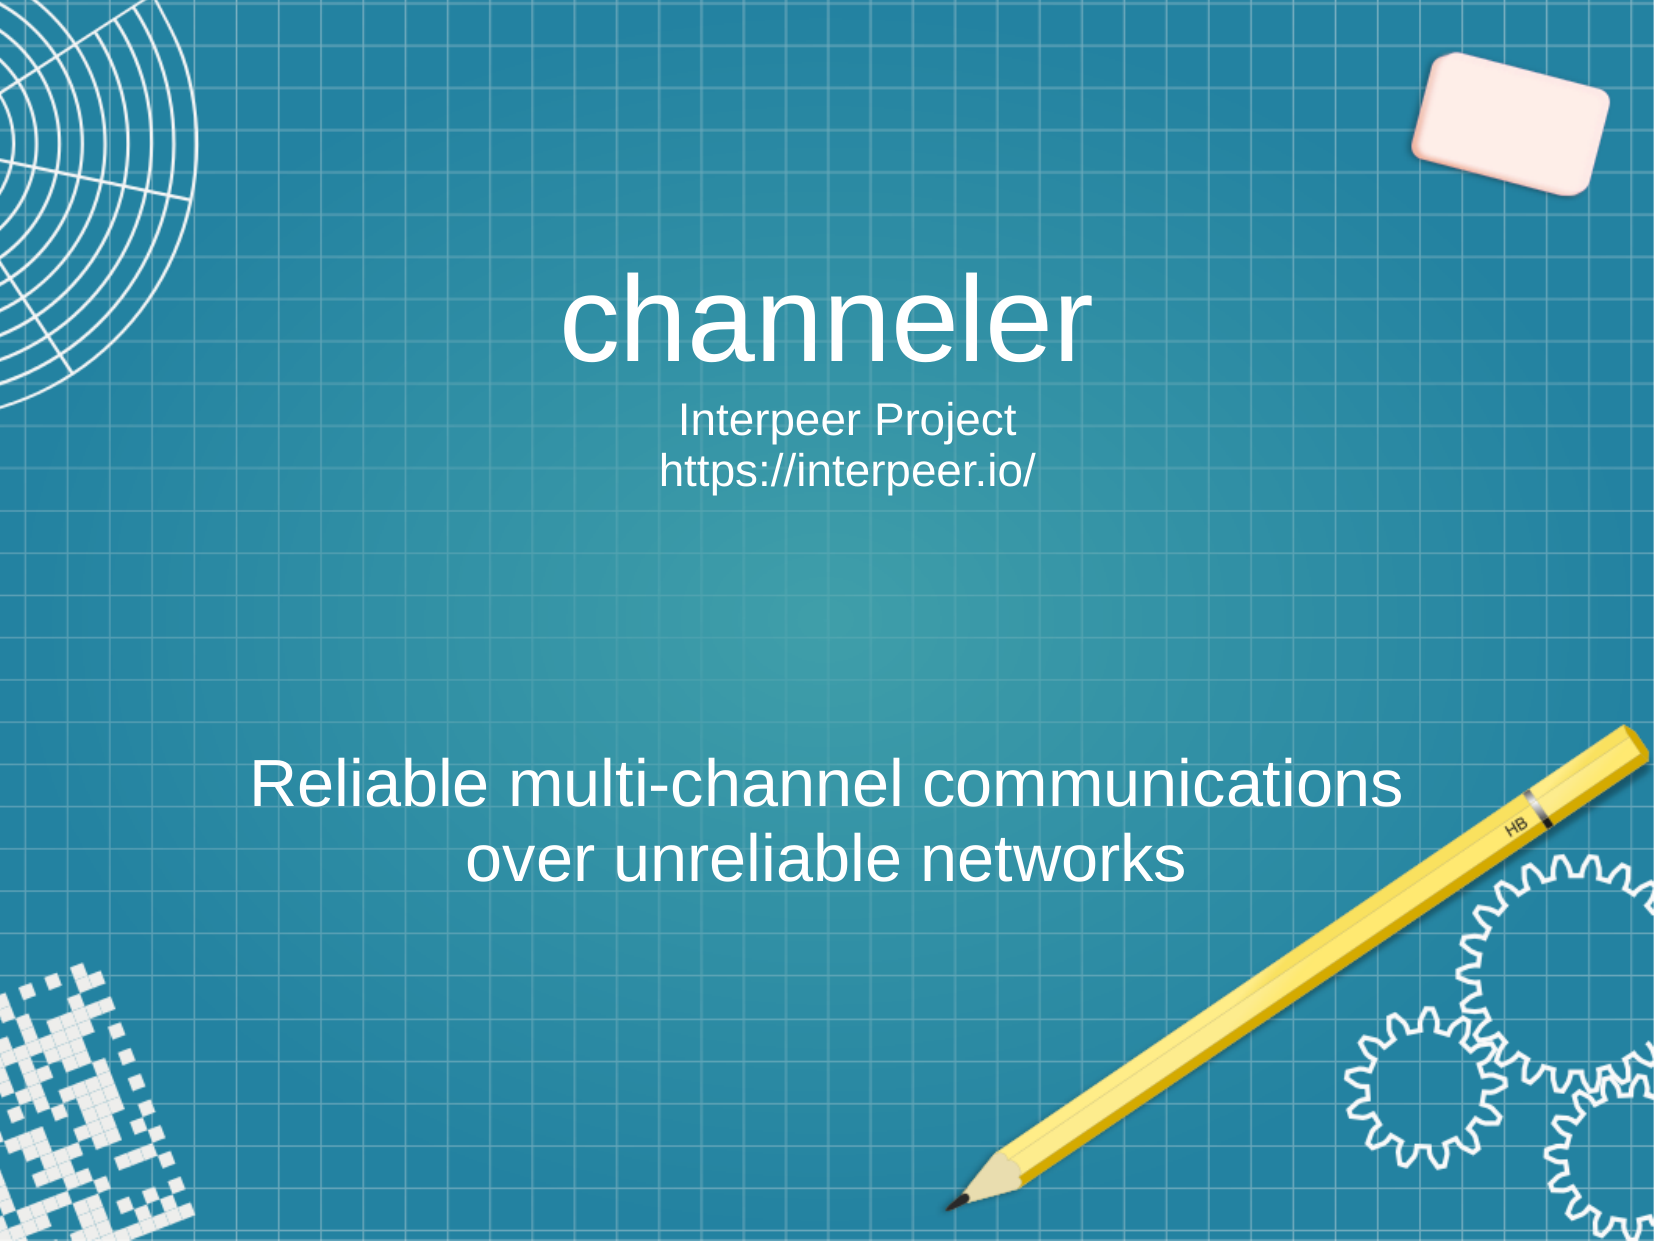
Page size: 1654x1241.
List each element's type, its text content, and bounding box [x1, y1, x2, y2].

text_box Interpeer Project https://interpeer.io/ [105, 386, 1591, 505]
picture [0, 0, 1654, 1241]
title channeler [82, 177, 1571, 461]
subtitle Reliable multi-channel communications over unreliable networks [82, 519, 1571, 1123]
